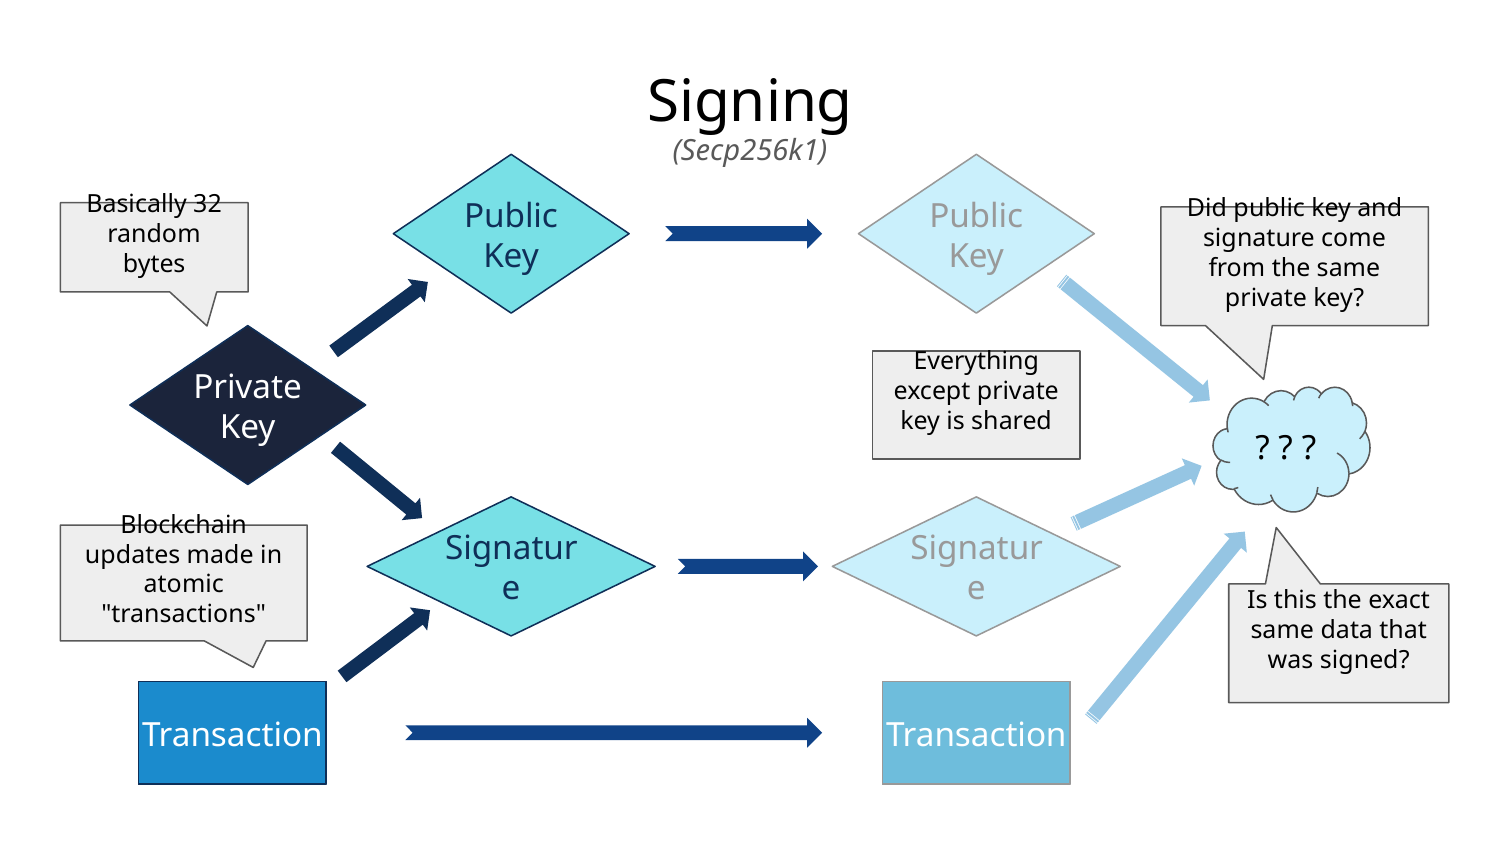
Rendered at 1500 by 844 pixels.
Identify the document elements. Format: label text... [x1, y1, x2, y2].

text_box [329, 278, 428, 358]
list (Secp256k1) [626, 116, 874, 194]
text_box Blockchain updates made in atomic "transactions" [60, 525, 308, 668]
text_box [1070, 458, 1202, 531]
text_box [665, 218, 823, 249]
text_box [677, 551, 819, 582]
text_box [1085, 531, 1247, 724]
text_box [330, 441, 423, 521]
text_box Signature [832, 496, 1121, 636]
text_box Signature [367, 496, 656, 636]
text_box [1056, 274, 1210, 403]
text_box ? ? ? [1212, 387, 1371, 512]
text_box Everything except private key is shared [872, 350, 1081, 460]
text_box Public Key [858, 154, 1095, 314]
text_box Private Key [129, 325, 366, 485]
text_box Public Key [393, 154, 630, 314]
text_box Did public key and signature come from the same private key? [1160, 206, 1429, 380]
text_box Transaction [882, 681, 1071, 784]
text_box Basically 32 random bytes [60, 202, 249, 326]
text_box [405, 717, 823, 748]
text_box [337, 607, 431, 683]
title Signing [51, 47, 1449, 142]
text_box Transaction [138, 681, 327, 784]
text_box Is this the exact same data that was signed? [1228, 527, 1449, 703]
